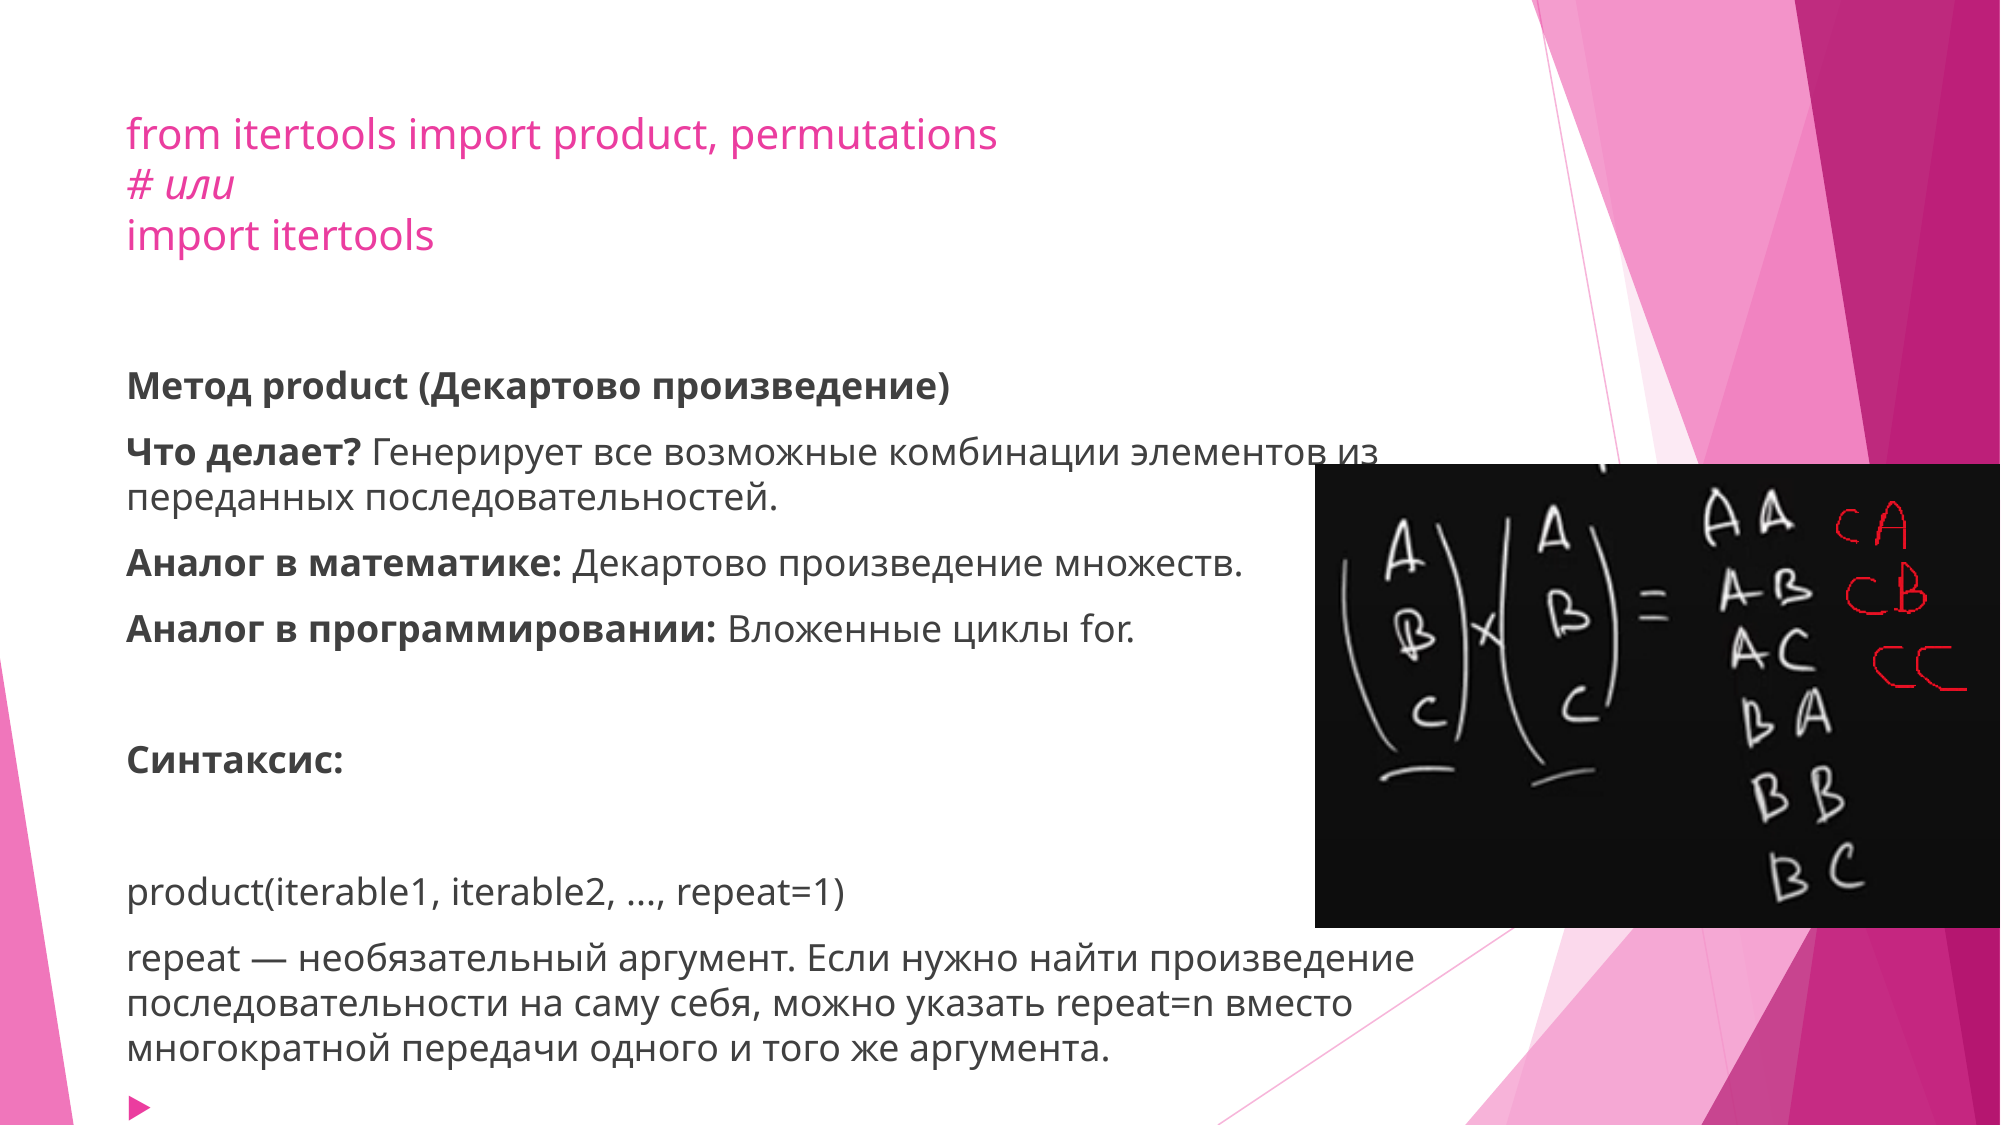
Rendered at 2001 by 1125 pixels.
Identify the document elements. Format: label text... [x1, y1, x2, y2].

title from itertools import product, permutations # или import itertools [111, 99, 1522, 317]
list Метод product (Декартово произведение) Что делает? Генерирует все возможные комбинации элементов из переданных последовательностей. Аналог в математике: Декартово произведение множеств. Аналог в программировании: Вложенные циклы for. Синтаксис: product(iterable1, iterable2, ..., repeat=1) repeat — необязательный аргумент. Если нужно найти произведение последовательности на саму себя, можно указать repeat=n вместо многократной передачи одного и того же аргумента. [111, 354, 1522, 1093]
picture [1315, 464, 2000, 928]
